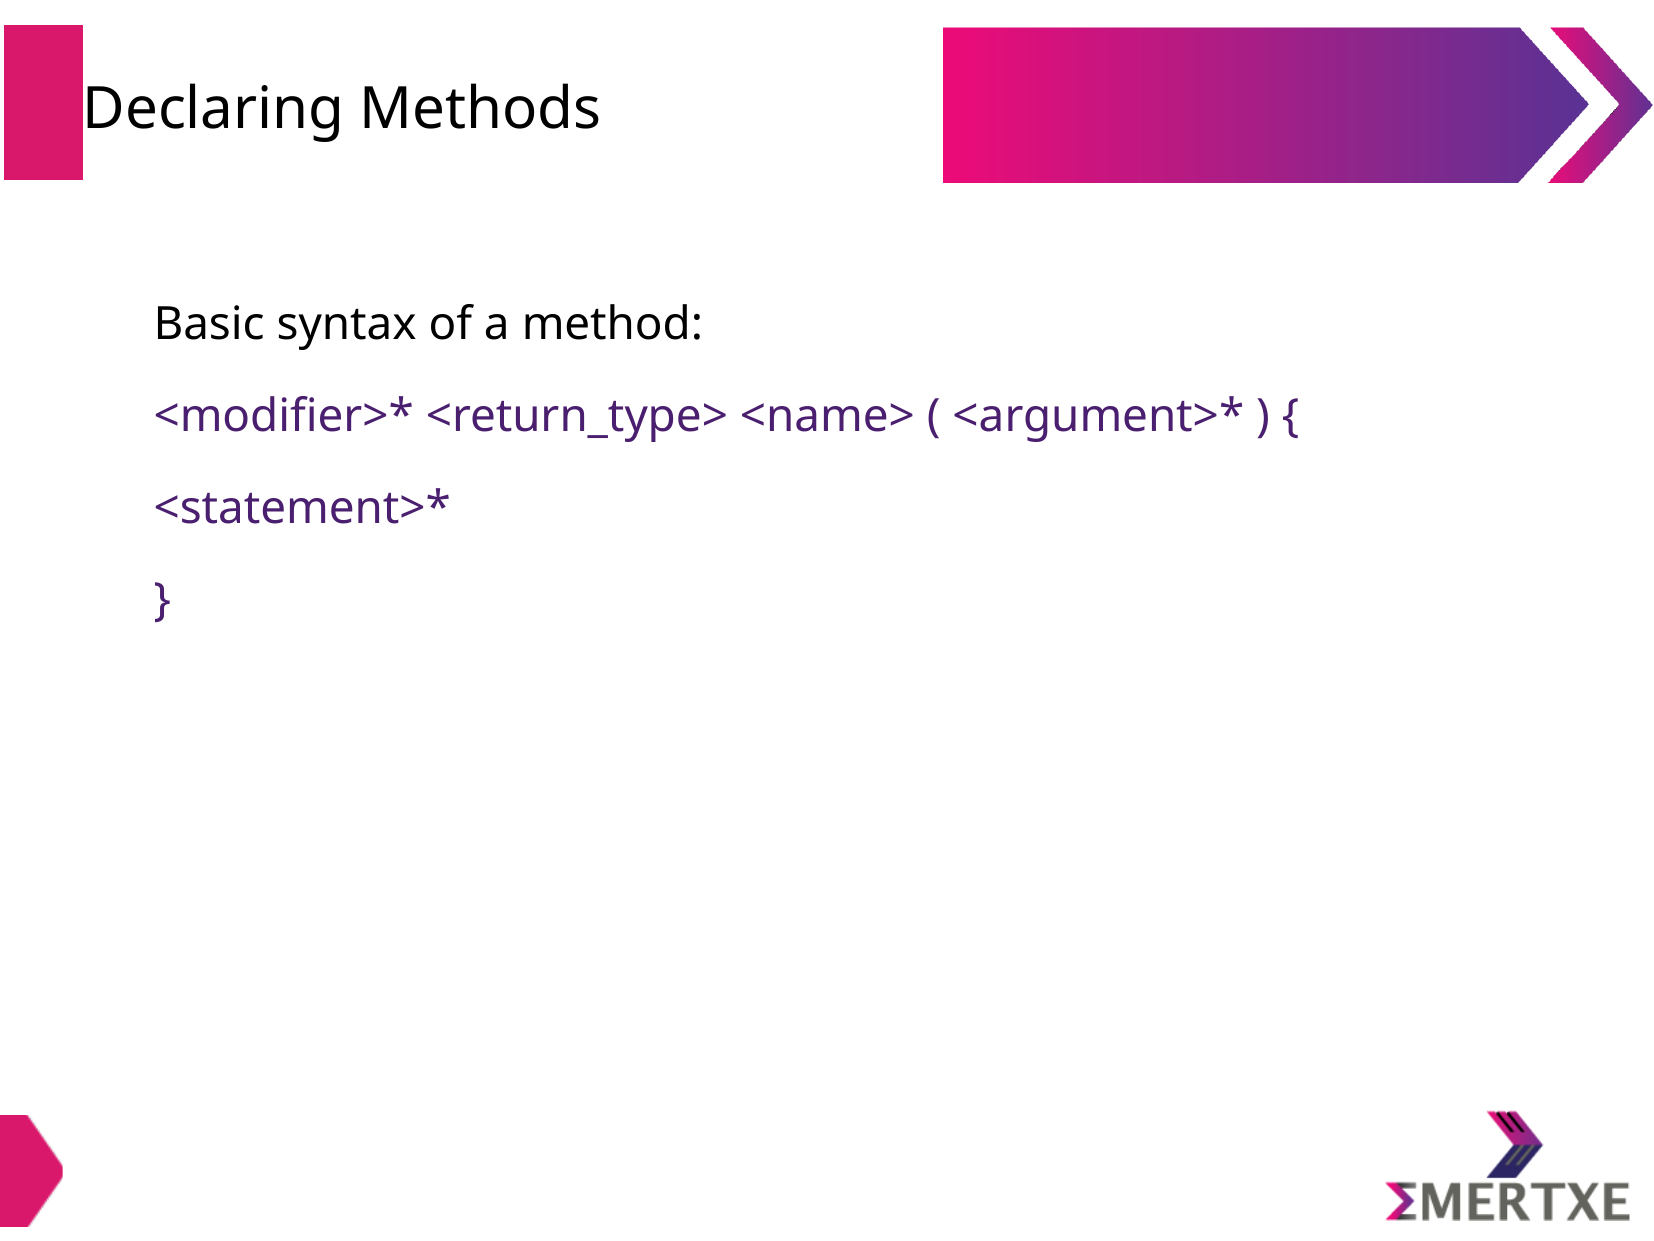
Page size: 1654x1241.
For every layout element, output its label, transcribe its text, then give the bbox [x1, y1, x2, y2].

list Basic syntax of a method: <modifier>* <return_type> <name> ( <argument>* ) { <statement>* } [82, 290, 1571, 1010]
picture [1571, 27, 1653, 183]
title Declaring Methods [82, 2, 1571, 210]
picture [1385, 1107, 1631, 1221]
